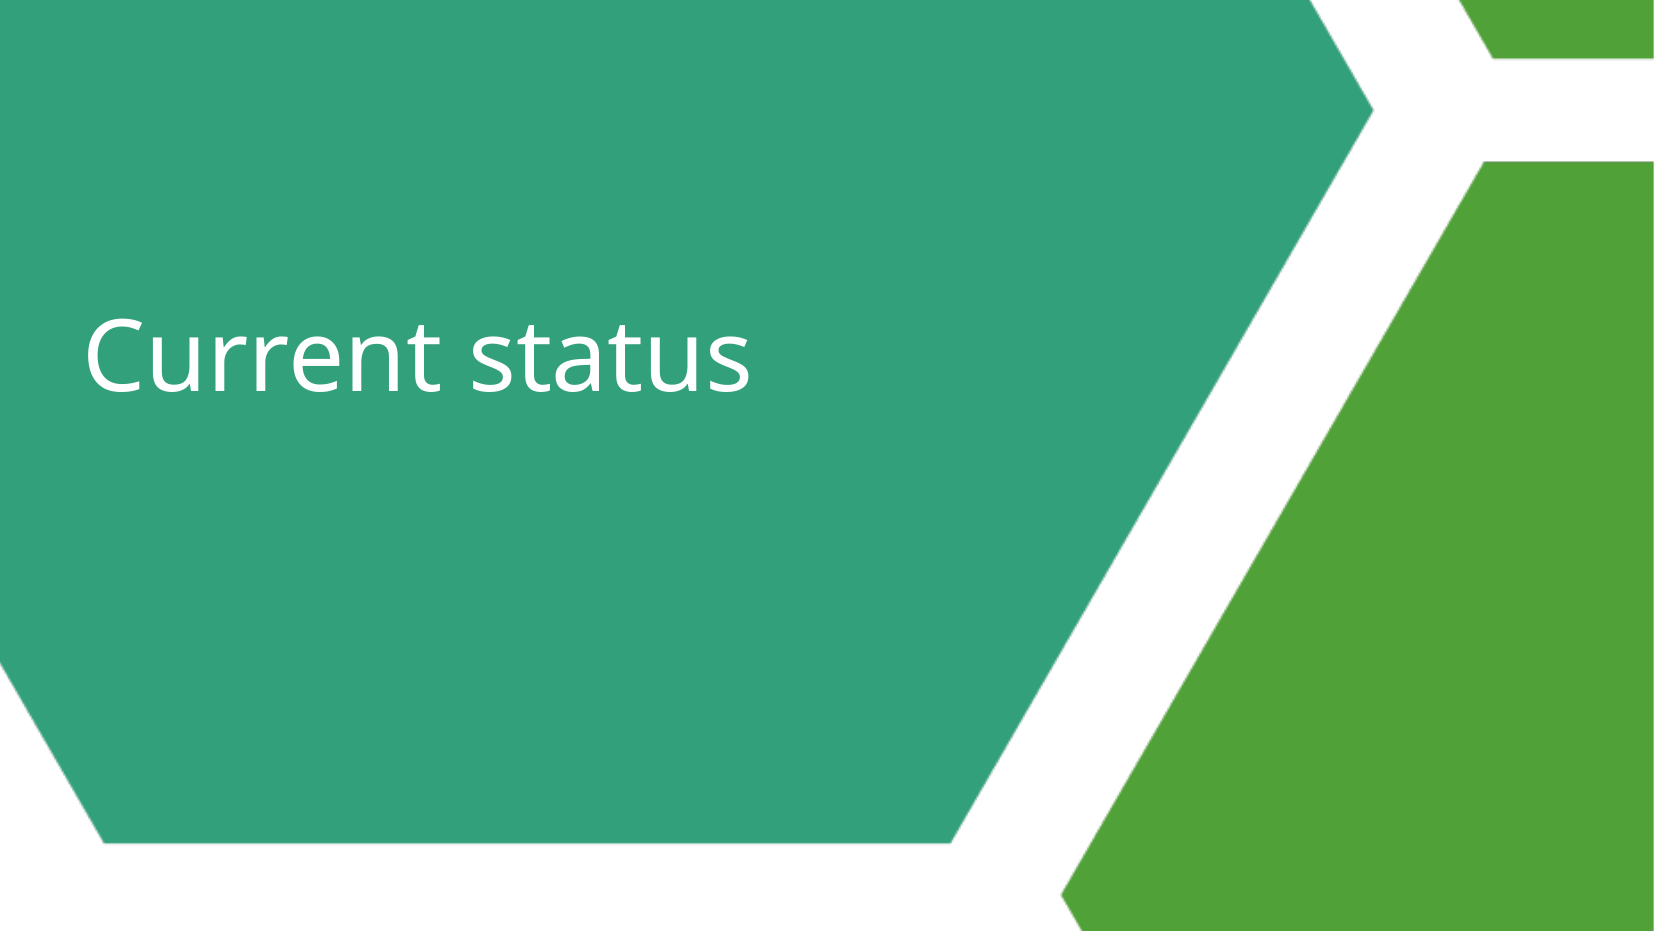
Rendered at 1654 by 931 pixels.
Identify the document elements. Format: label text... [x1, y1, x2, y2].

title Current status [82, 219, 1218, 486]
picture [0, 0, 1654, 931]
